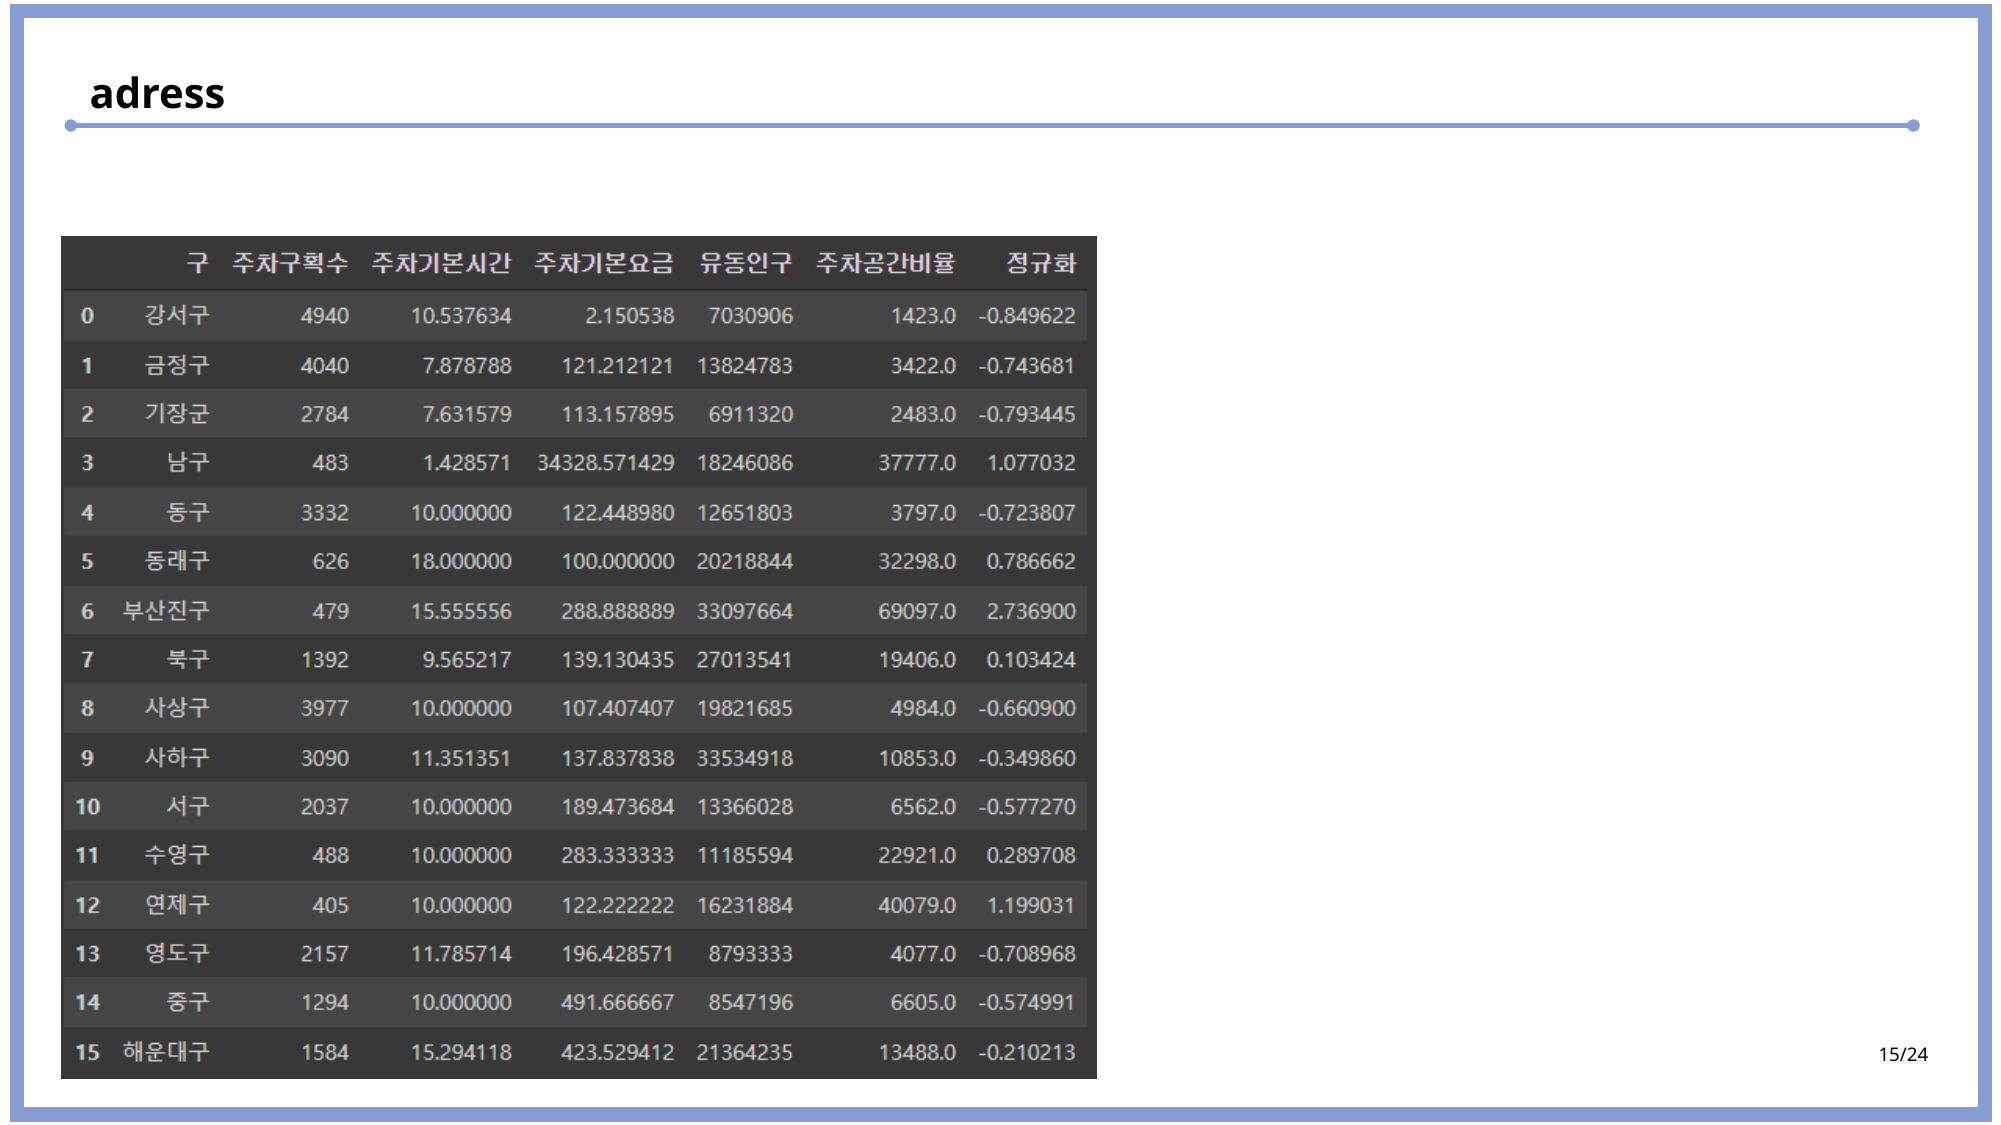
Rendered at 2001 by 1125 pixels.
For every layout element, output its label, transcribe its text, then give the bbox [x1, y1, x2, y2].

text_box adress [74, 59, 274, 125]
picture [61, 236, 1097, 1079]
